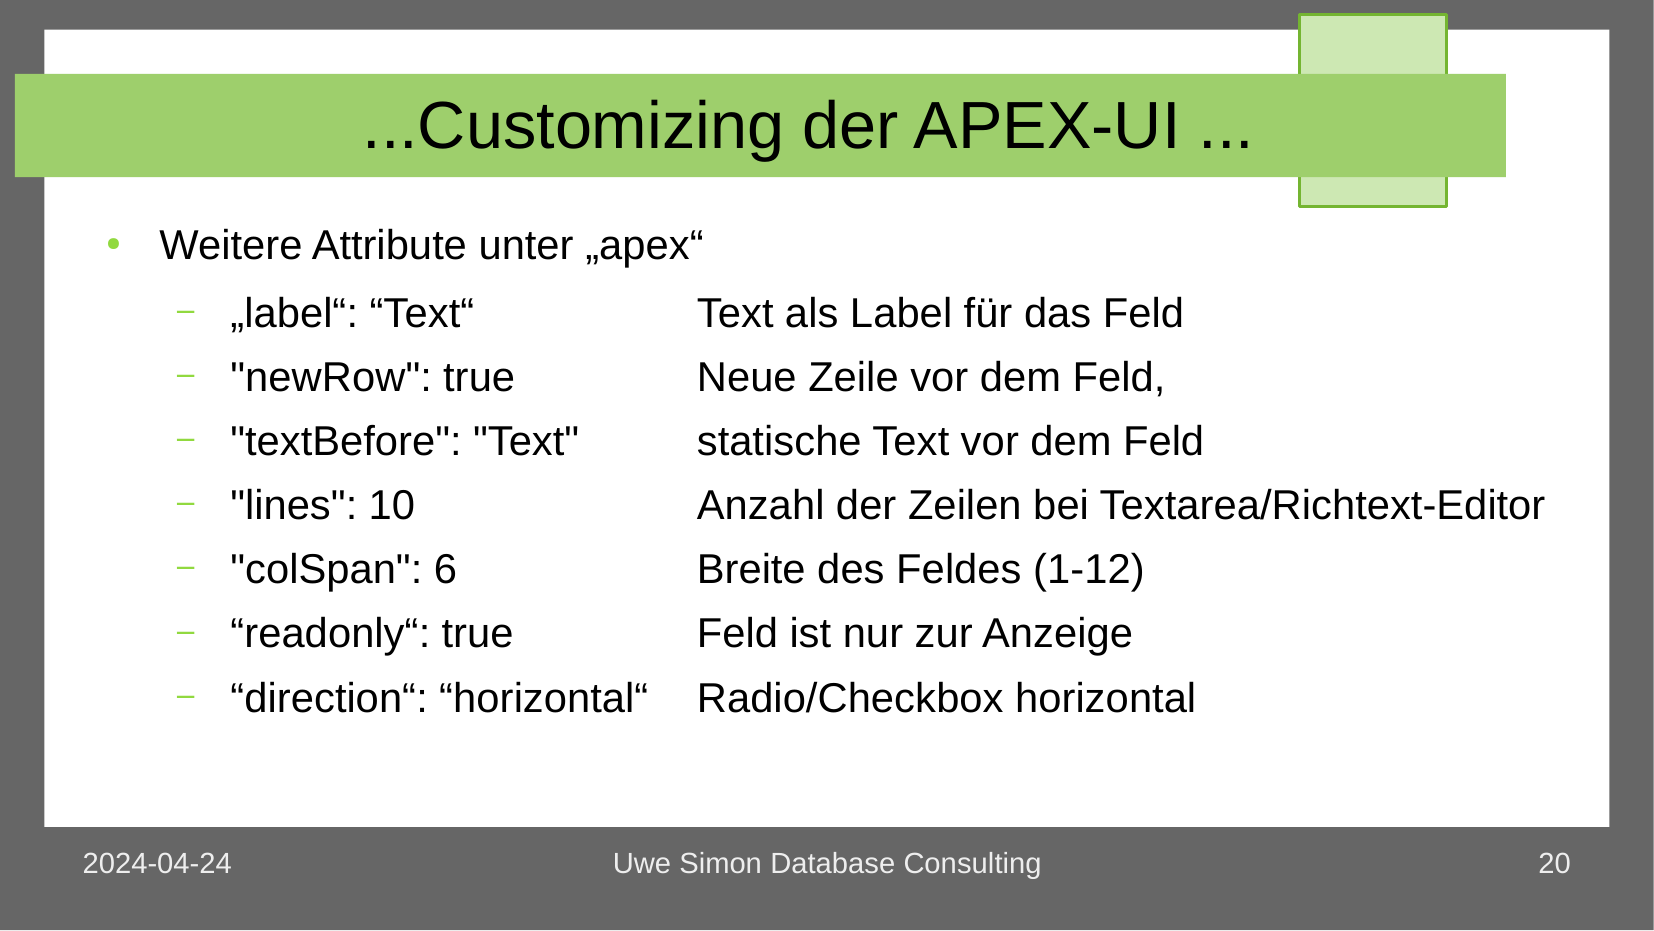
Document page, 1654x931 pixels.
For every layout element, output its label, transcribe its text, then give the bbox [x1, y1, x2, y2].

list Weitere Attribute unter „apex“ „label“: “Text“ Text als Label für das Feld "newRow": true Neue Zeile vor dem Feld, "textBefore": "Text" statische Text vor dem Feld "lines": 10 Anzahl der Zeilen bei Textarea/Richtext-Editor "colSpan": 6 Breite des Feldes (1-12) “readonly“: true Feld ist nur zur Anzeige “direction“: “horizontal“ Radio/Checkbox horizontal [88, 221, 1565, 813]
title ...Customizing der APEX-UI ... [88, 73, 1506, 178]
